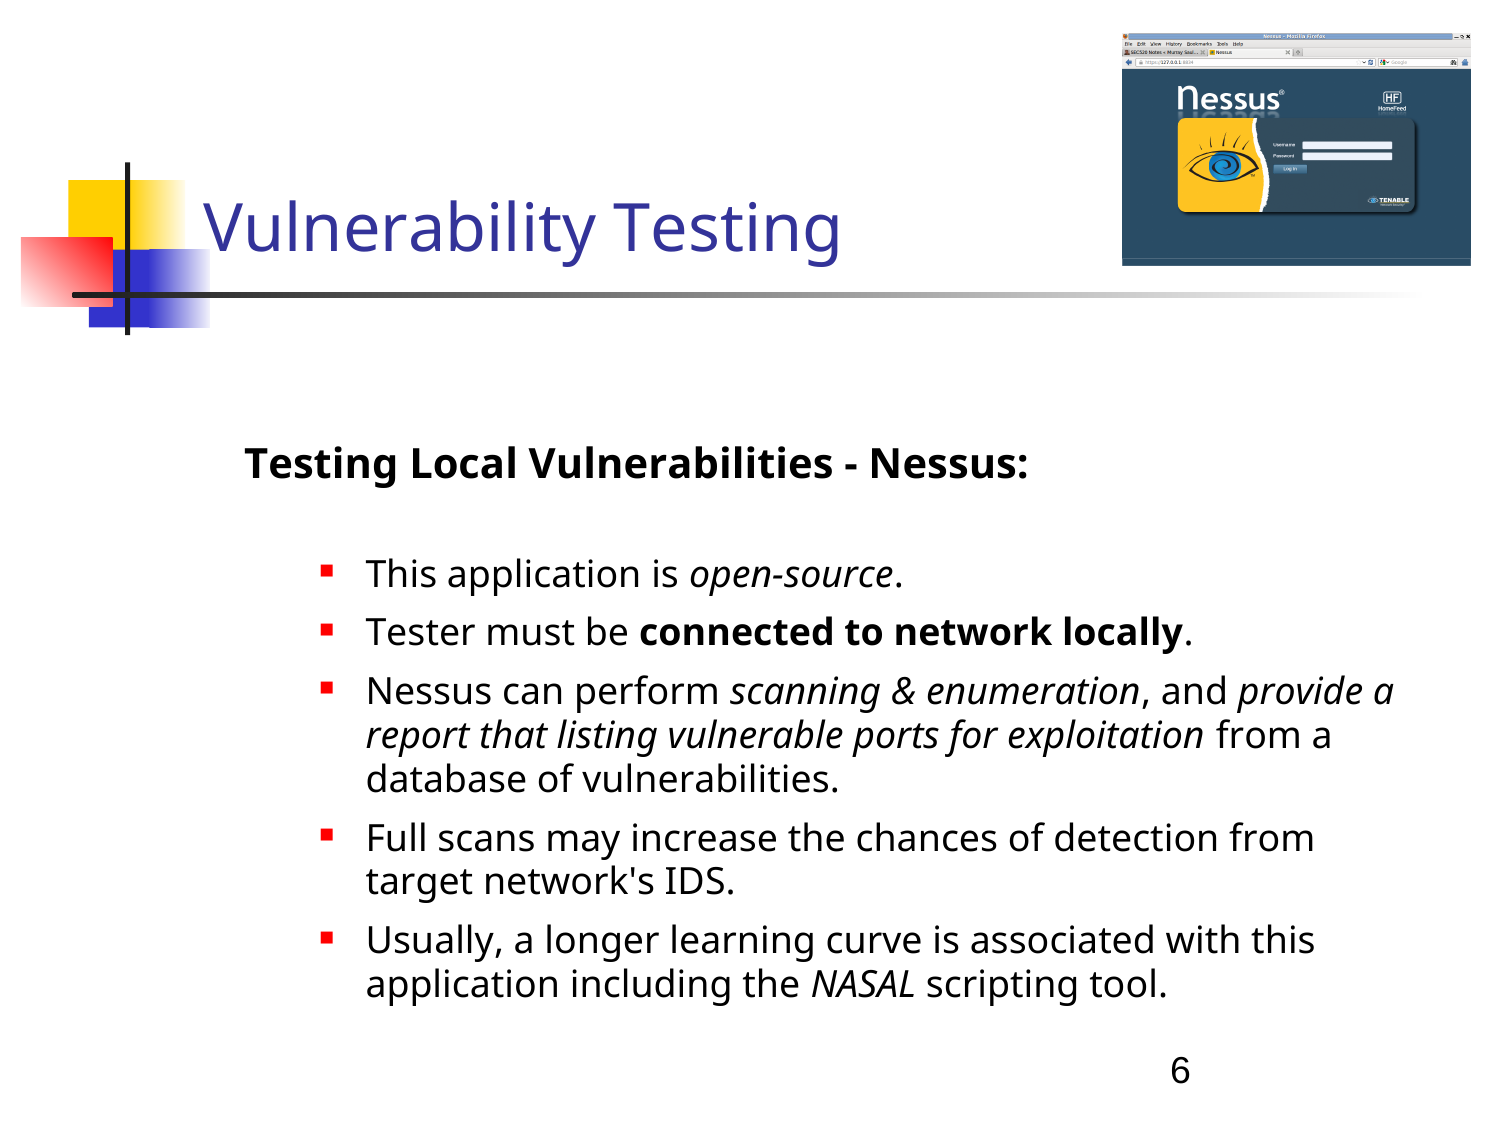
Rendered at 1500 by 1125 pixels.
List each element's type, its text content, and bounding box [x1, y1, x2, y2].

list Testing Local Vulnerabilities - Nessus: This application is open-source. Tester must be connected to network locally. Nessus can perform scanning & enumeration, and provide a report that listing vulnerable ports for exploitation from a database of vulnerabilities. Full scans may increase the chances of detection from target network's IDS. Usually, a longer learning curve is associated with this application including the NASAL scripting tool. [229, 365, 1434, 1034]
picture [1122, 33, 1471, 266]
title Vulnerability Testing [188, 35, 1468, 276]
